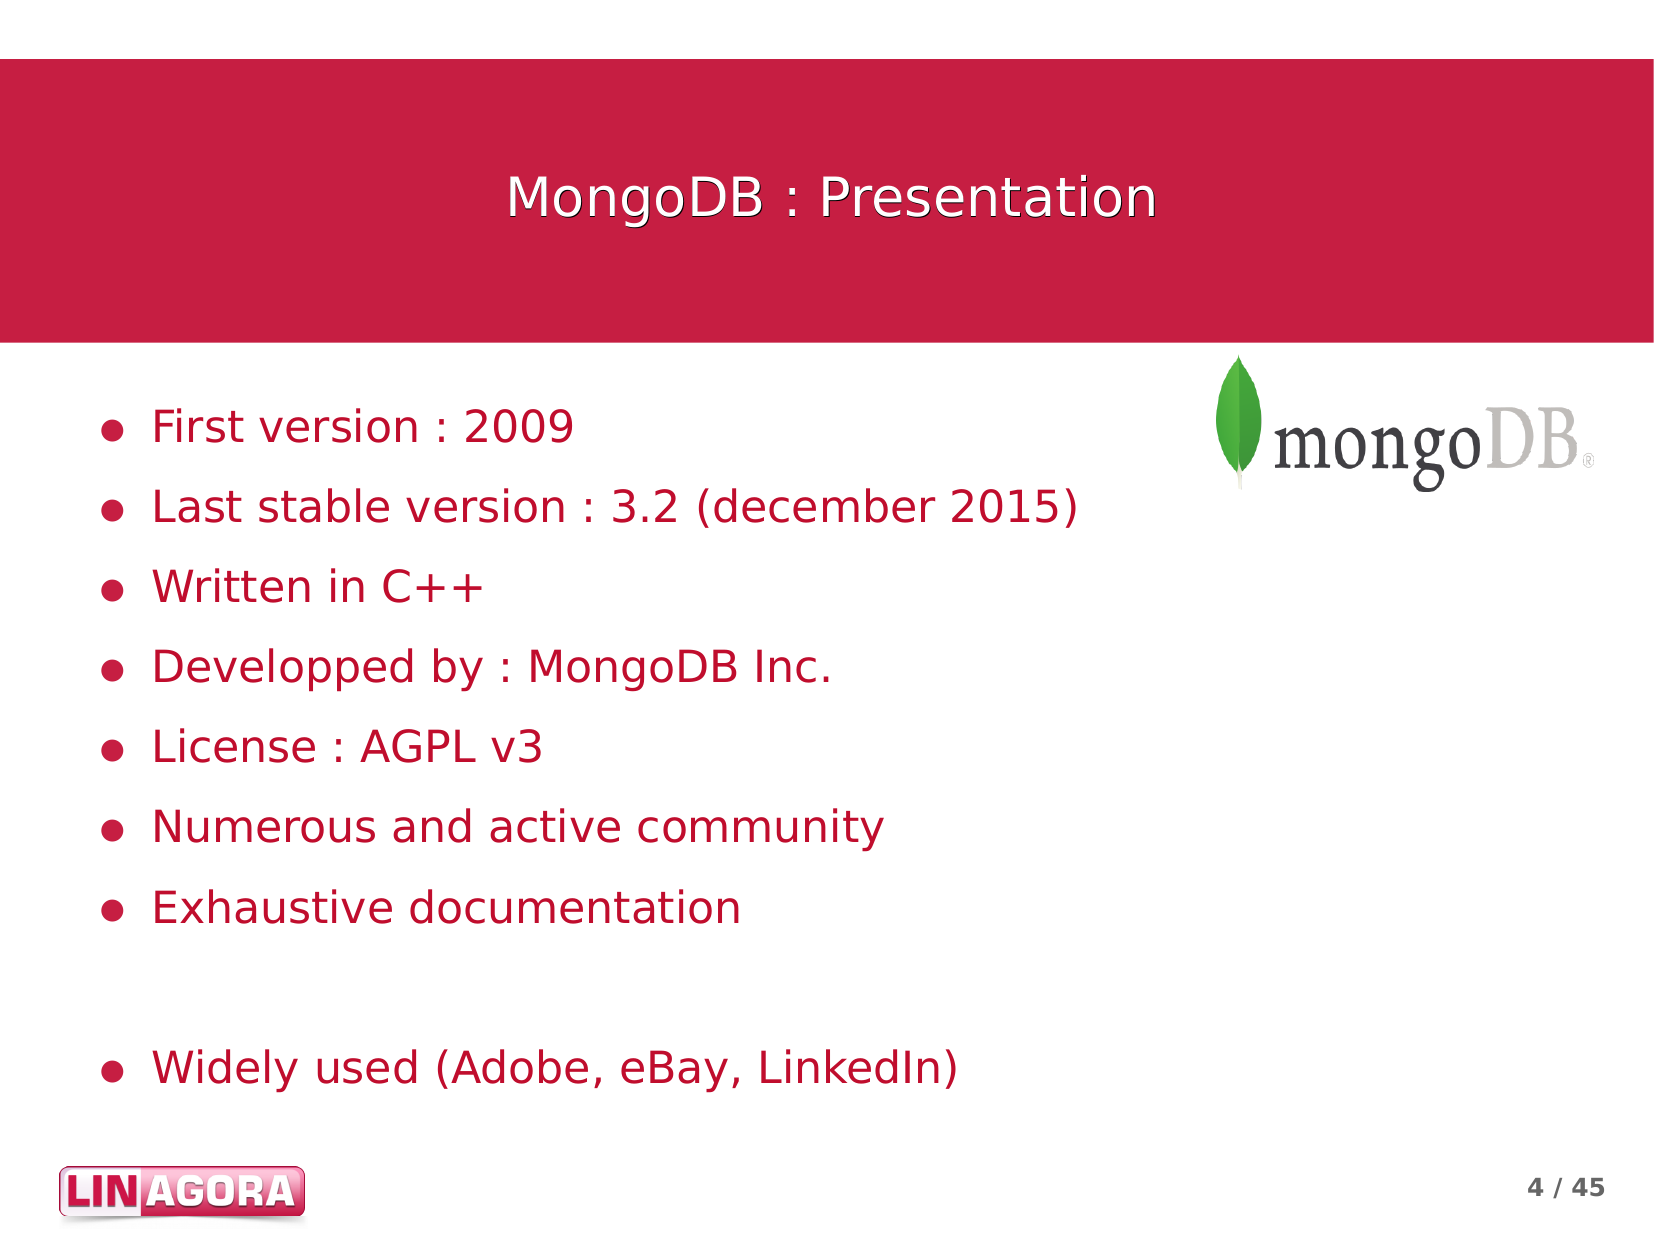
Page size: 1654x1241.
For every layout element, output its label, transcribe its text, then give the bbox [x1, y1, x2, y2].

title MongoDB : Presentation [35, 76, 1630, 319]
list First version : 2009 Last stable version : 3.2 (december 2015) Written in C++ Developped by : MongoDB Inc. License : AGPL v3 Numerous and active community Exhaustive documentation Widely used (Adobe, eBay, LinkedIn) [82, 401, 1571, 1099]
picture [59, 1166, 308, 1229]
picture [1216, 354, 1594, 492]
